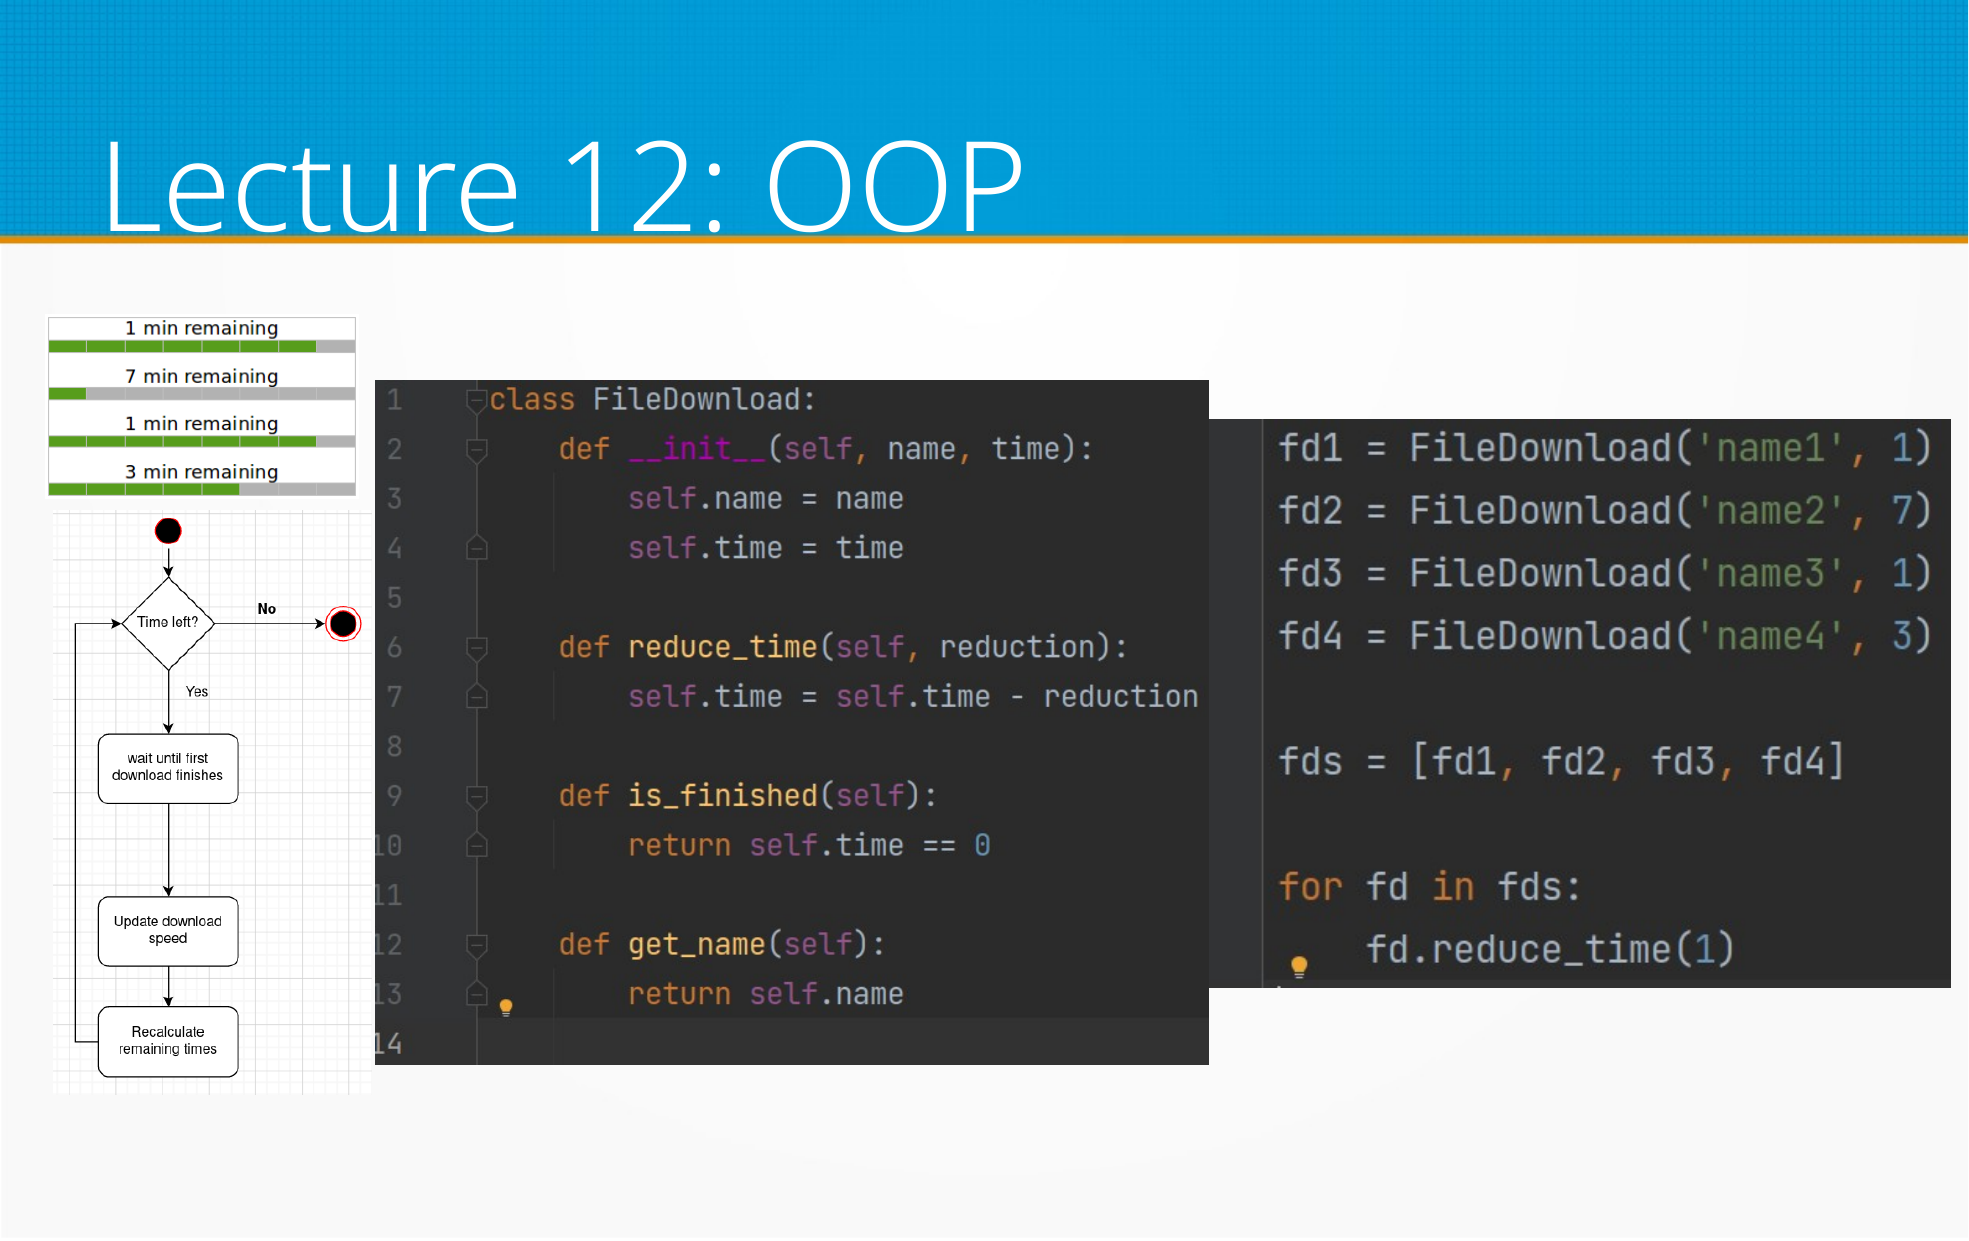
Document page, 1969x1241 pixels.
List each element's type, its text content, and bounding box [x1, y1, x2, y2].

list [98, 290, 1870, 1156]
title Lecture 12: OOP [98, 49, 1870, 257]
picture [0, 233, 1969, 1241]
